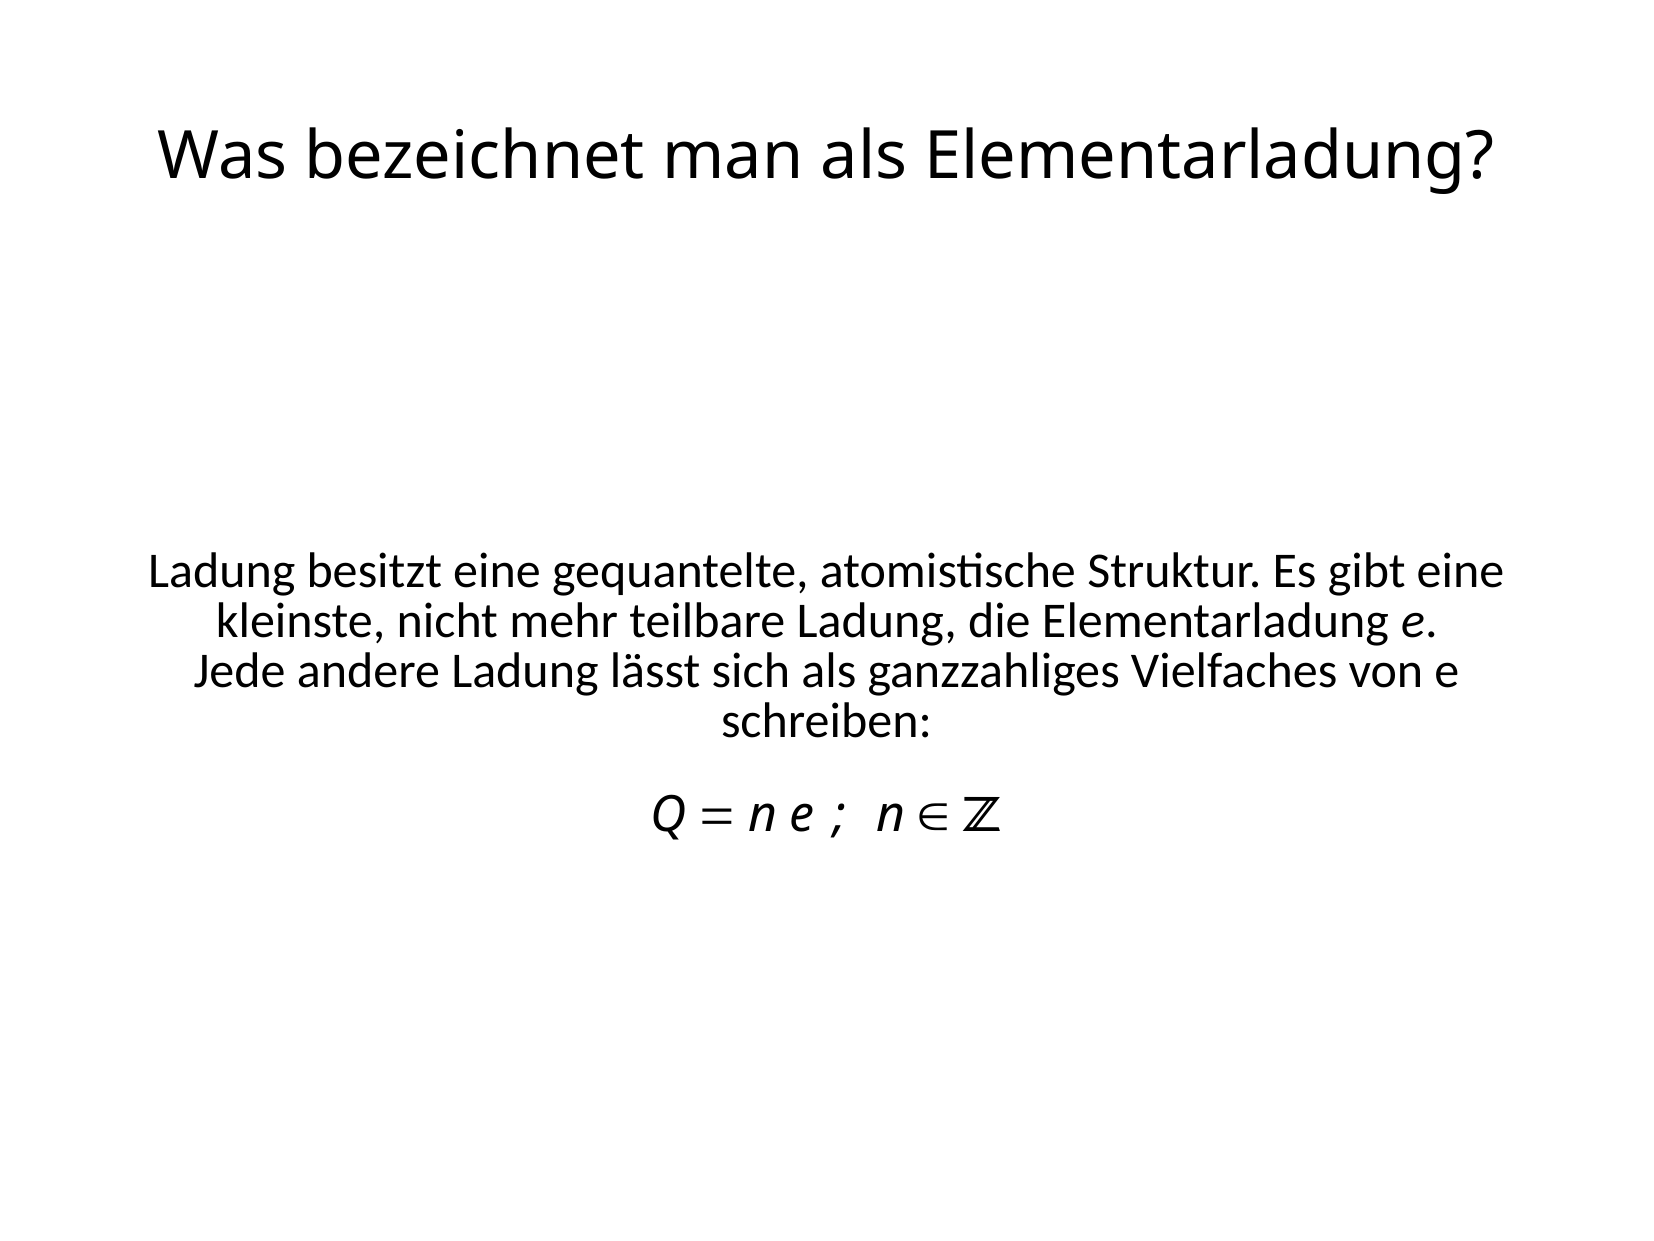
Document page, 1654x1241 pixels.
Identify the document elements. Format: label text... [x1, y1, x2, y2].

title Was bezeichnet man als Elementarladung? [82, 49, 1571, 257]
chart [644, 784, 1010, 846]
subtitle Ladung besitzt eine gequantelte, atomistische Struktur. Es gibt eine kleinste, nicht mehr teilbare Ladung, die Elementarladung e. Jede andere Ladung lässt sich als ganzzahliges Vielfaches von e schreiben: [82, 290, 1571, 1010]
